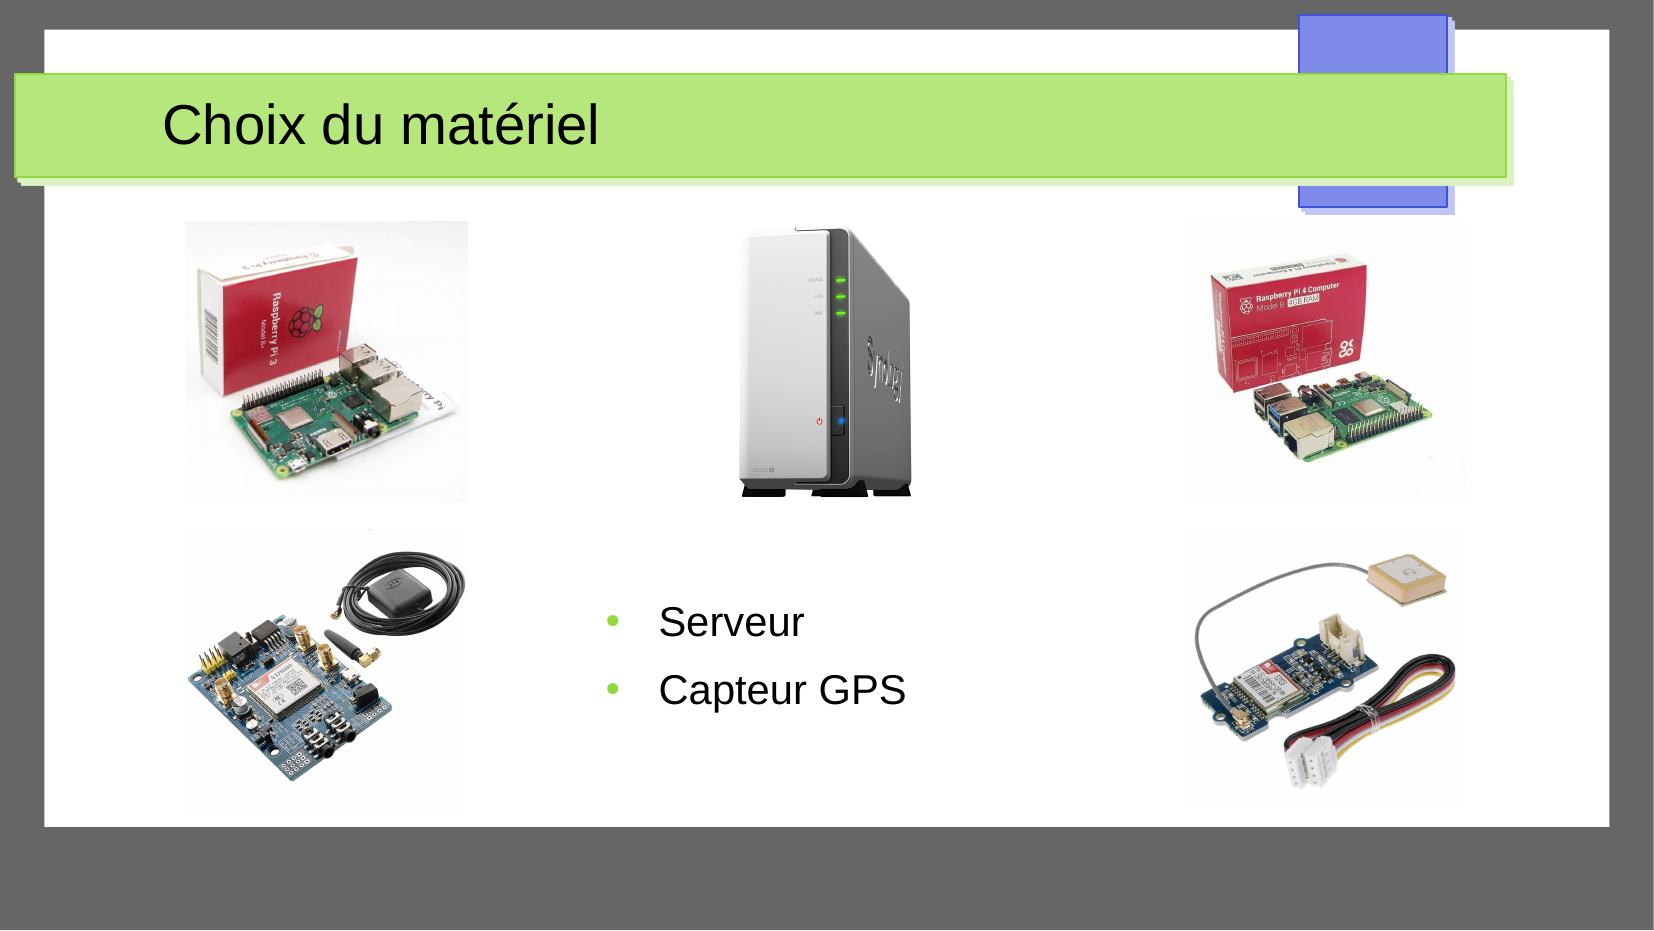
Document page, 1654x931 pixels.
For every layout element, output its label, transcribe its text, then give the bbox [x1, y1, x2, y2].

title Choix du matériel [88, 73, 1506, 178]
picture [1183, 529, 1466, 812]
picture [185, 529, 468, 812]
list Serveur Capteur GPS [587, 529, 1064, 812]
picture [1183, 221, 1466, 504]
picture [684, 221, 967, 504]
picture [185, 221, 468, 504]
